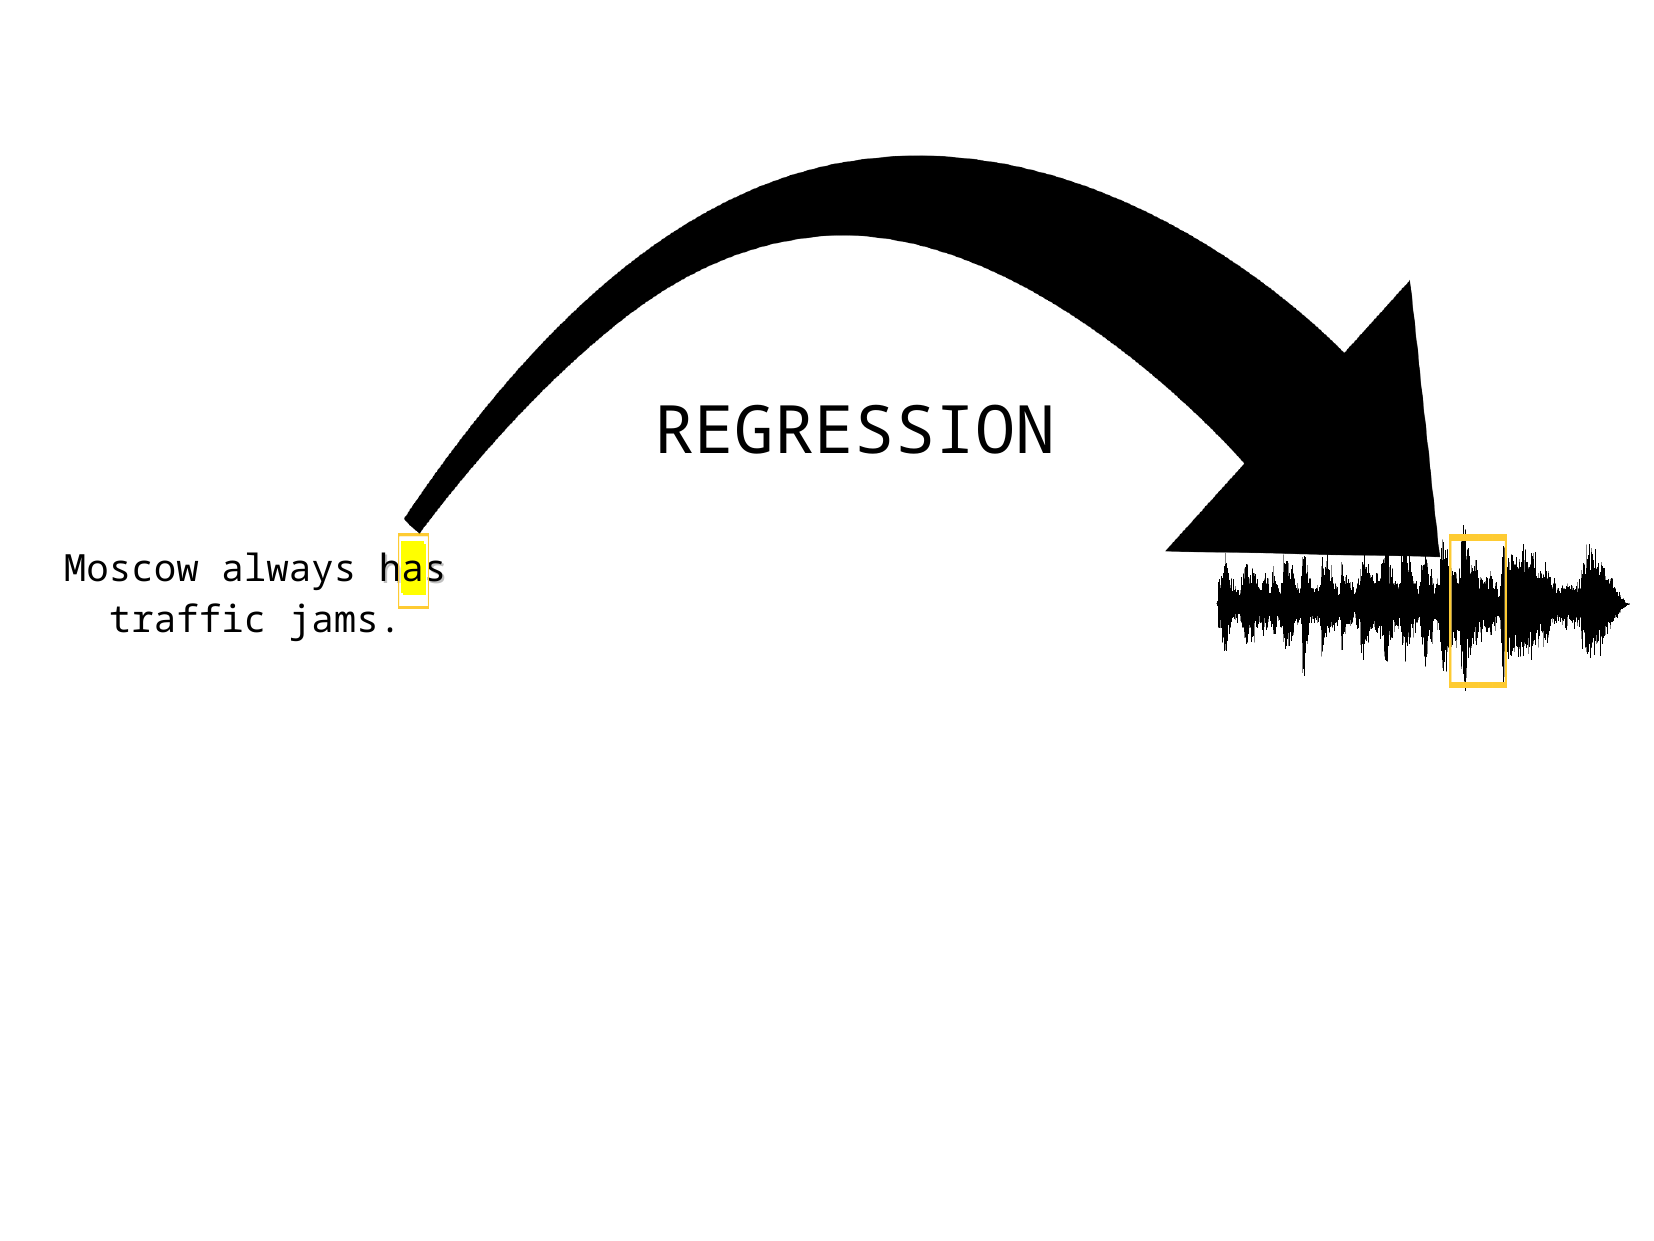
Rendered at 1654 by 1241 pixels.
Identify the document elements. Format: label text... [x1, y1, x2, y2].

picture [385, 0, 1630, 1036]
subtitle Moscow always has traffic jams. [45, 480, 466, 706]
